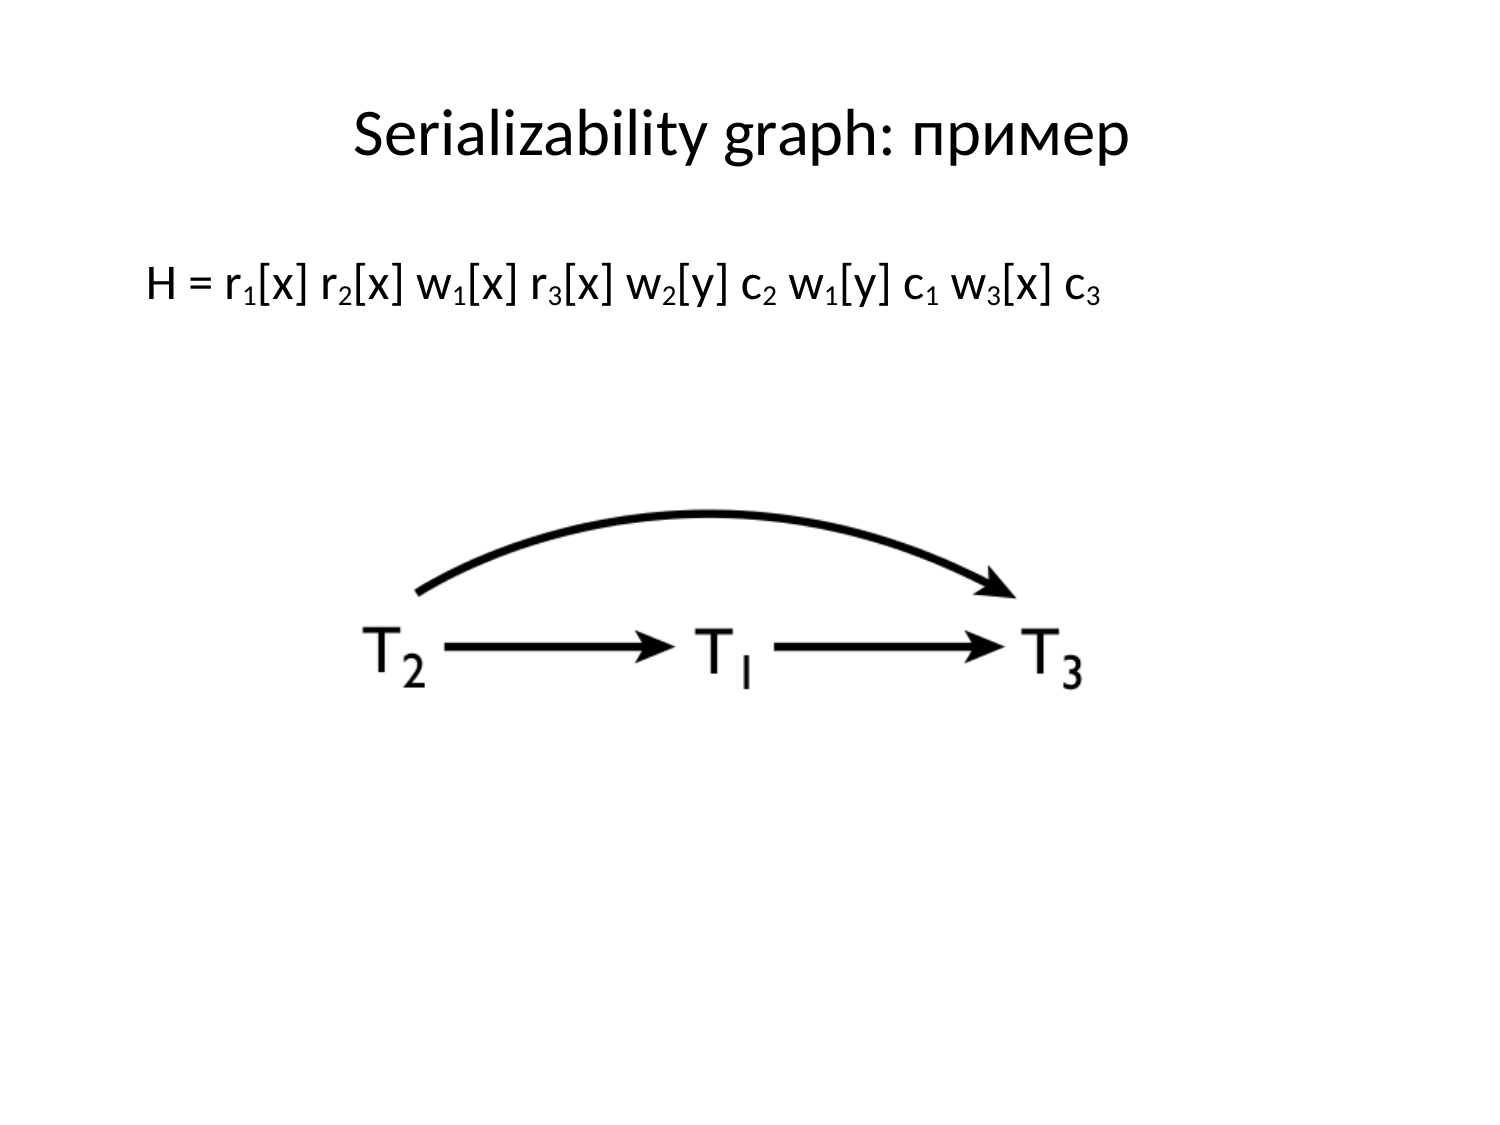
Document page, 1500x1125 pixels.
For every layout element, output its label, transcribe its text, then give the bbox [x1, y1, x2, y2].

list H = r1[x] r2[x] w1[x] r3[x] w2[y] c2 w1[y] c1 w3[x] c3 [75, 262, 1425, 571]
picture [288, 466, 1156, 734]
title Serializability graph: пример [75, 45, 1425, 233]
